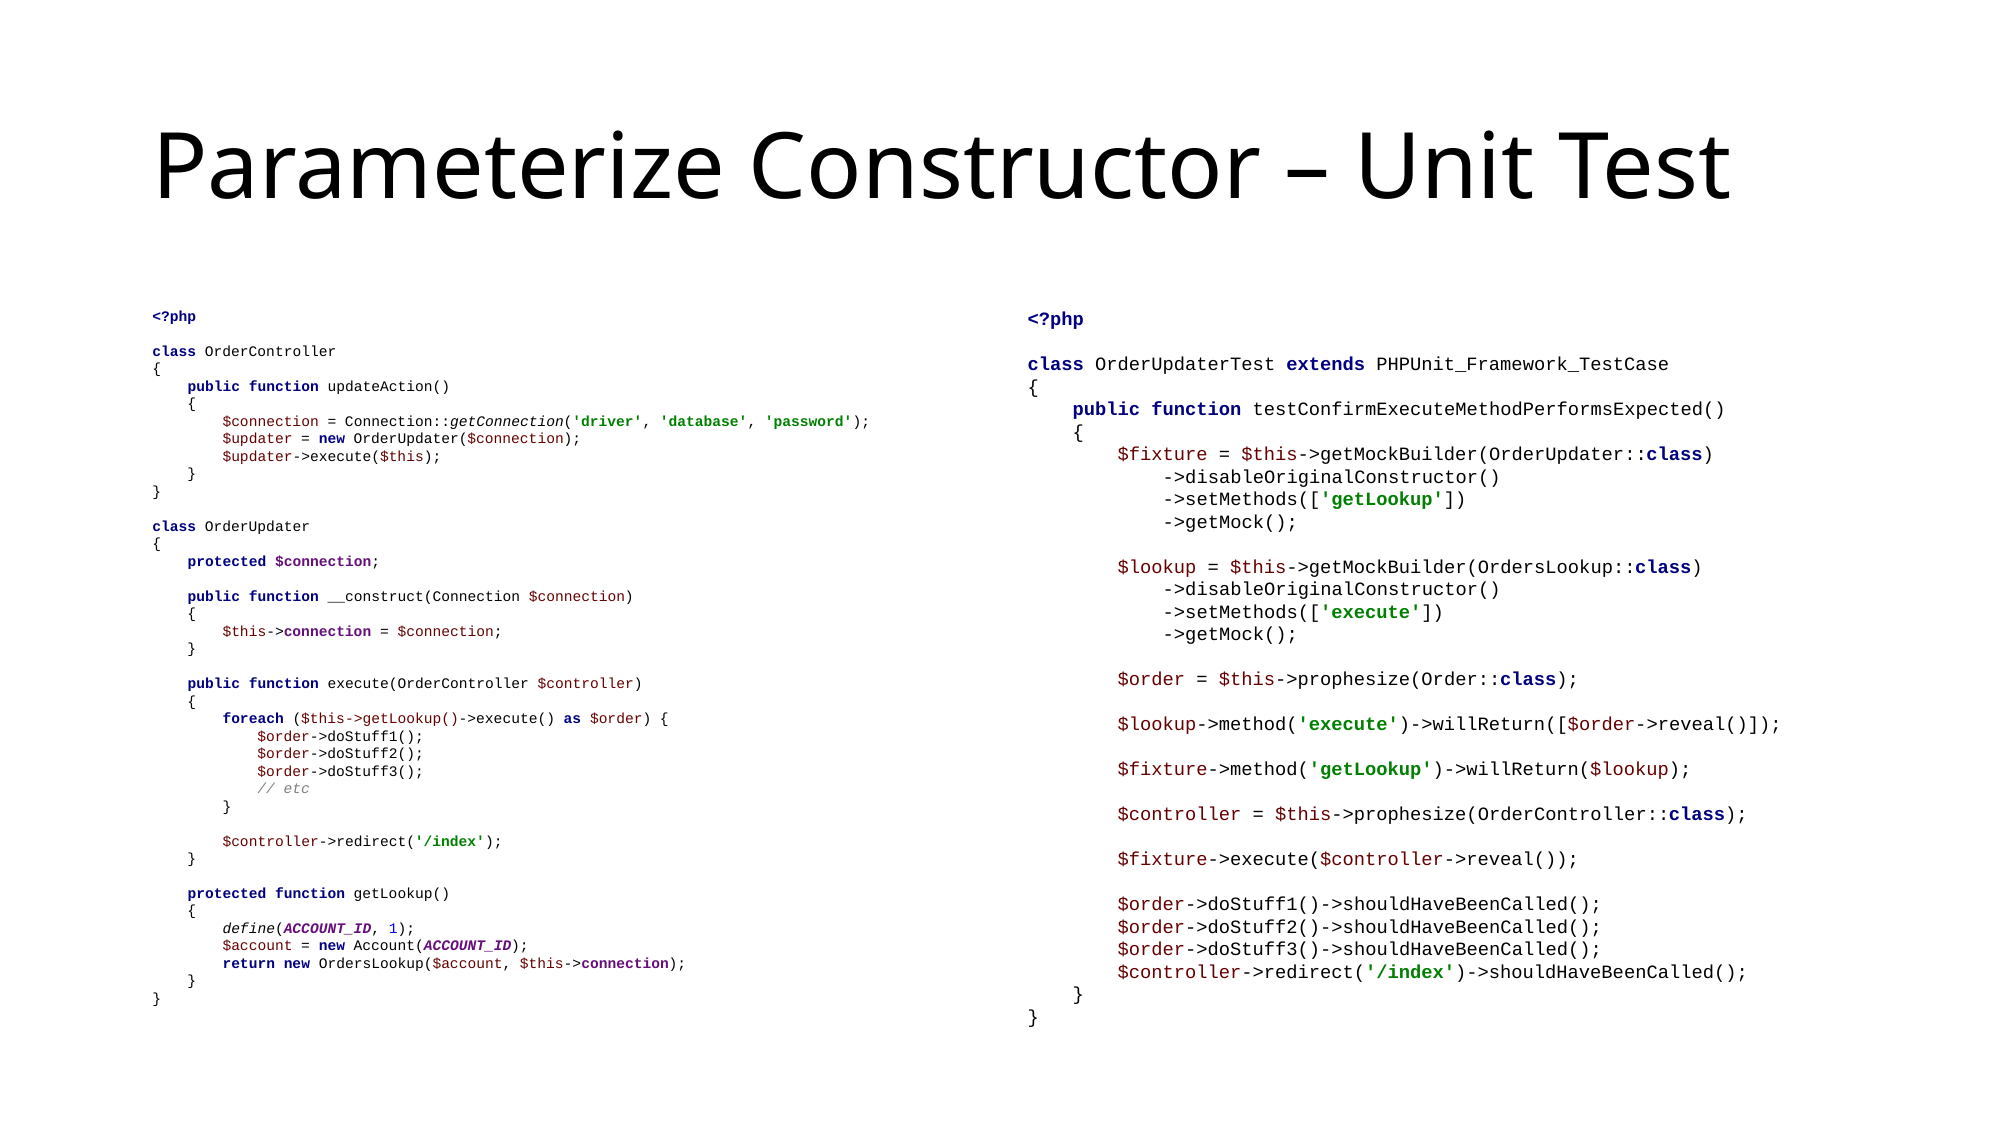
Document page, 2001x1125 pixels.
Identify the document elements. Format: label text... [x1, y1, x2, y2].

list <?php class OrderController { public function updateAction() { $connection = Connection::getConnection('driver', 'database', 'password'); $updater = new OrderUpdater($connection); $updater->execute($this); } } class OrderUpdater { protected $connection; public function __construct(Connection $connection) { $this->connection = $connection; } public function execute(OrderController $controller) { foreach ($this->getLookup()->execute() as $order) { $order->doStuff1(); $order->doStuff2(); $order->doStuff3(); // etc } $controller->redirect('/index'); } protected function getLookup() { define(ACCOUNT_ID, 1); $account = new Account(ACCOUNT_ID); return new OrdersLookup($account, $this->connection); } } [137, 299, 901, 1067]
list <?php class OrderUpdaterTest extends PHPUnit_Framework_TestCase { public function testConfirmExecuteMethodPerformsExpected() { $fixture = $this->getMockBuilder(OrderUpdater::class) ->disableOriginalConstructor() ->setMethods(['getLookup']) ->getMock(); $lookup = $this->getMockBuilder(OrdersLookup::class) ->disableOriginalConstructor() ->setMethods(['execute']) ->getMock(); $order = $this->prophesize(Order::class); $lookup->method('execute')->willReturn([$order->reveal()]); $fixture->method('getLookup')->willReturn($lookup); $controller = $this->prophesize(OrderController::class); $fixture->execute($controller->reveal()); $order->doStuff1()->shouldHaveBeenCalled(); $order->doStuff2()->shouldHaveBeenCalled(); $order->doStuff3()->shouldHaveBeenCalled(); $controller->redirect('/index')->shouldHaveBeenCalled(); } } [1012, 299, 1801, 1065]
title Parameterize Constructor – Unit Test [137, 59, 1863, 278]
